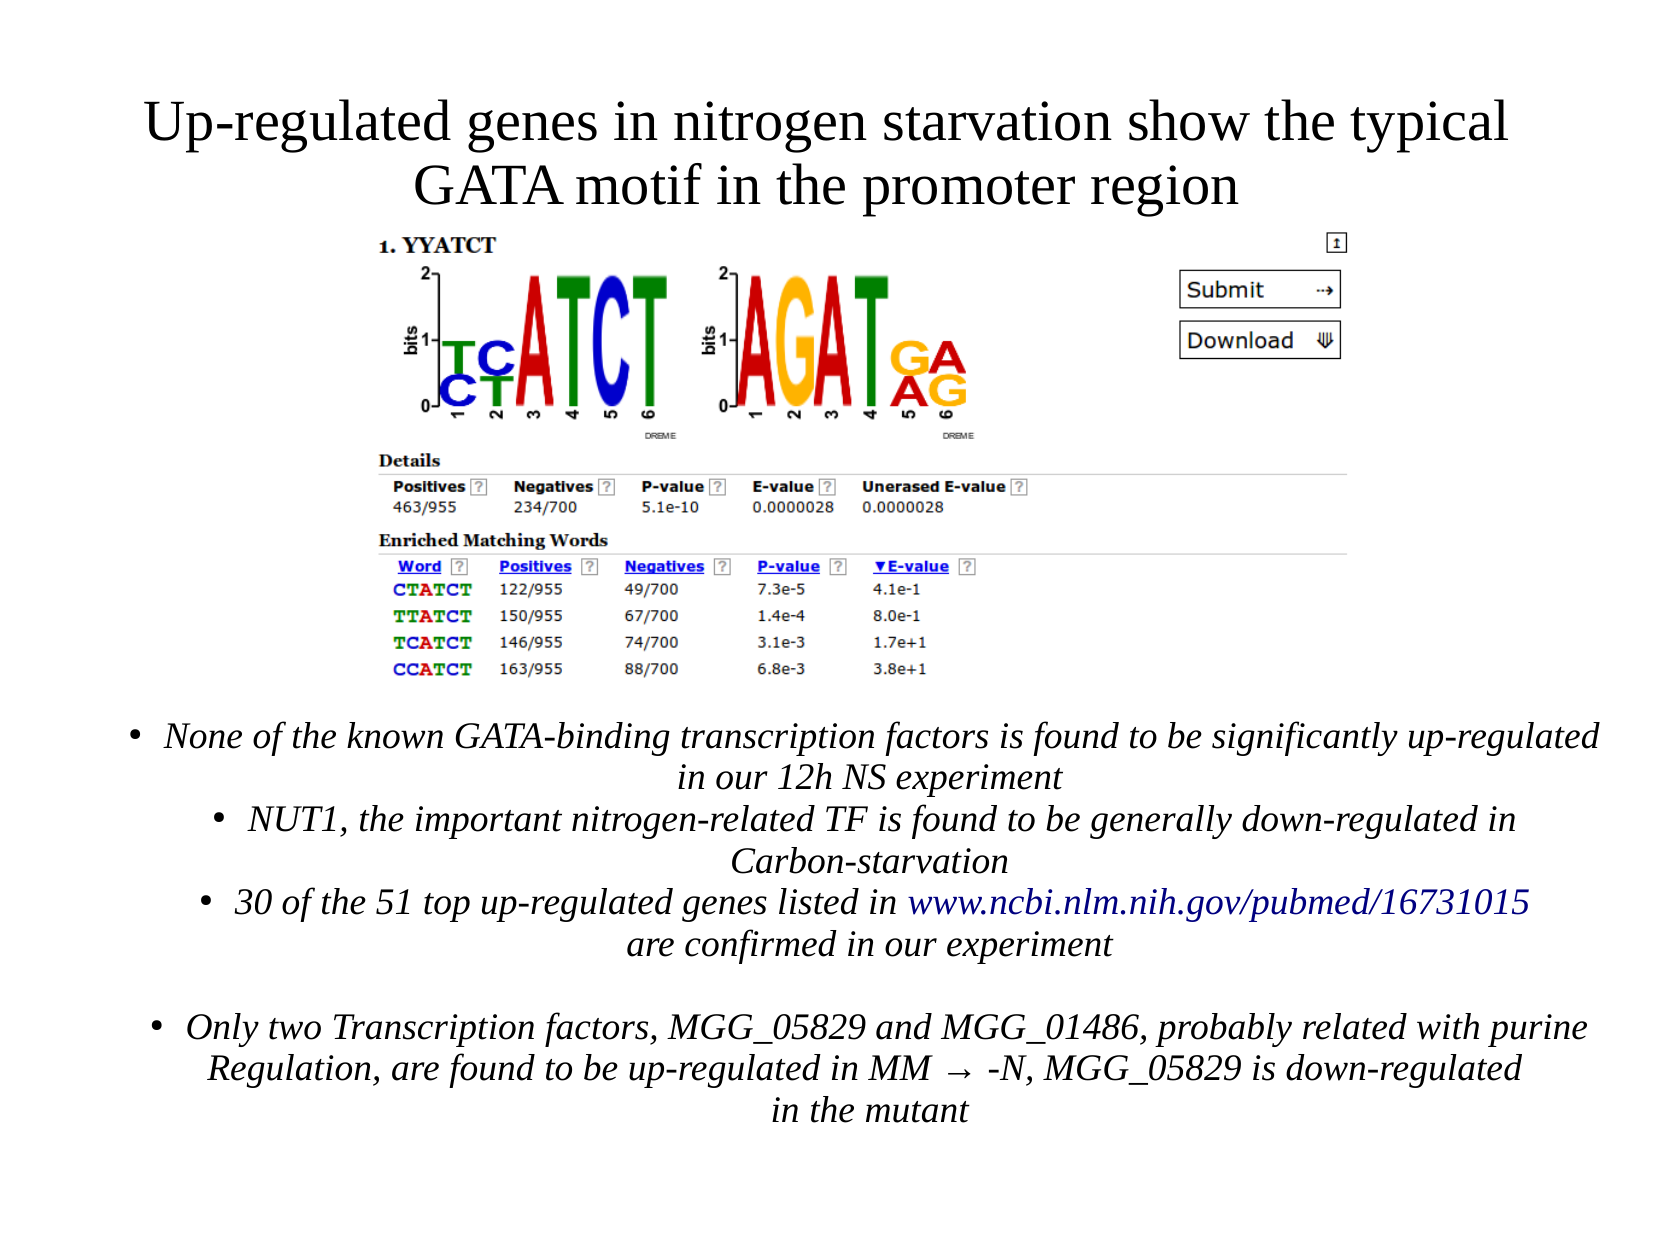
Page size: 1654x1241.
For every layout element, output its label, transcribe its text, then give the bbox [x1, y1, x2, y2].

picture [375, 224, 1358, 691]
title Up-regulated genes in nitrogen starvation show the typical GATA motif in the promoter region [82, 49, 1571, 257]
text_box None of the known GATA-binding transcription factors is found to be significantly up-regulated in our 12h NS experiment NUT1, the important nitrogen-related TF is found to be generally down-regulated in Carbon-starvation 30 of the 51 top up-regulated genes listed in www.ncbi.nlm.nih.gov/pubmed/16731015 are confirmed in our experiment Only two Transcription factors, MGG_05829 and MGG_01486, probably related with purine Regulation, are found to be up-regulated in MM → -N, MGG_05829 is down-regulated in the mutant [113, 707, 1626, 1224]
